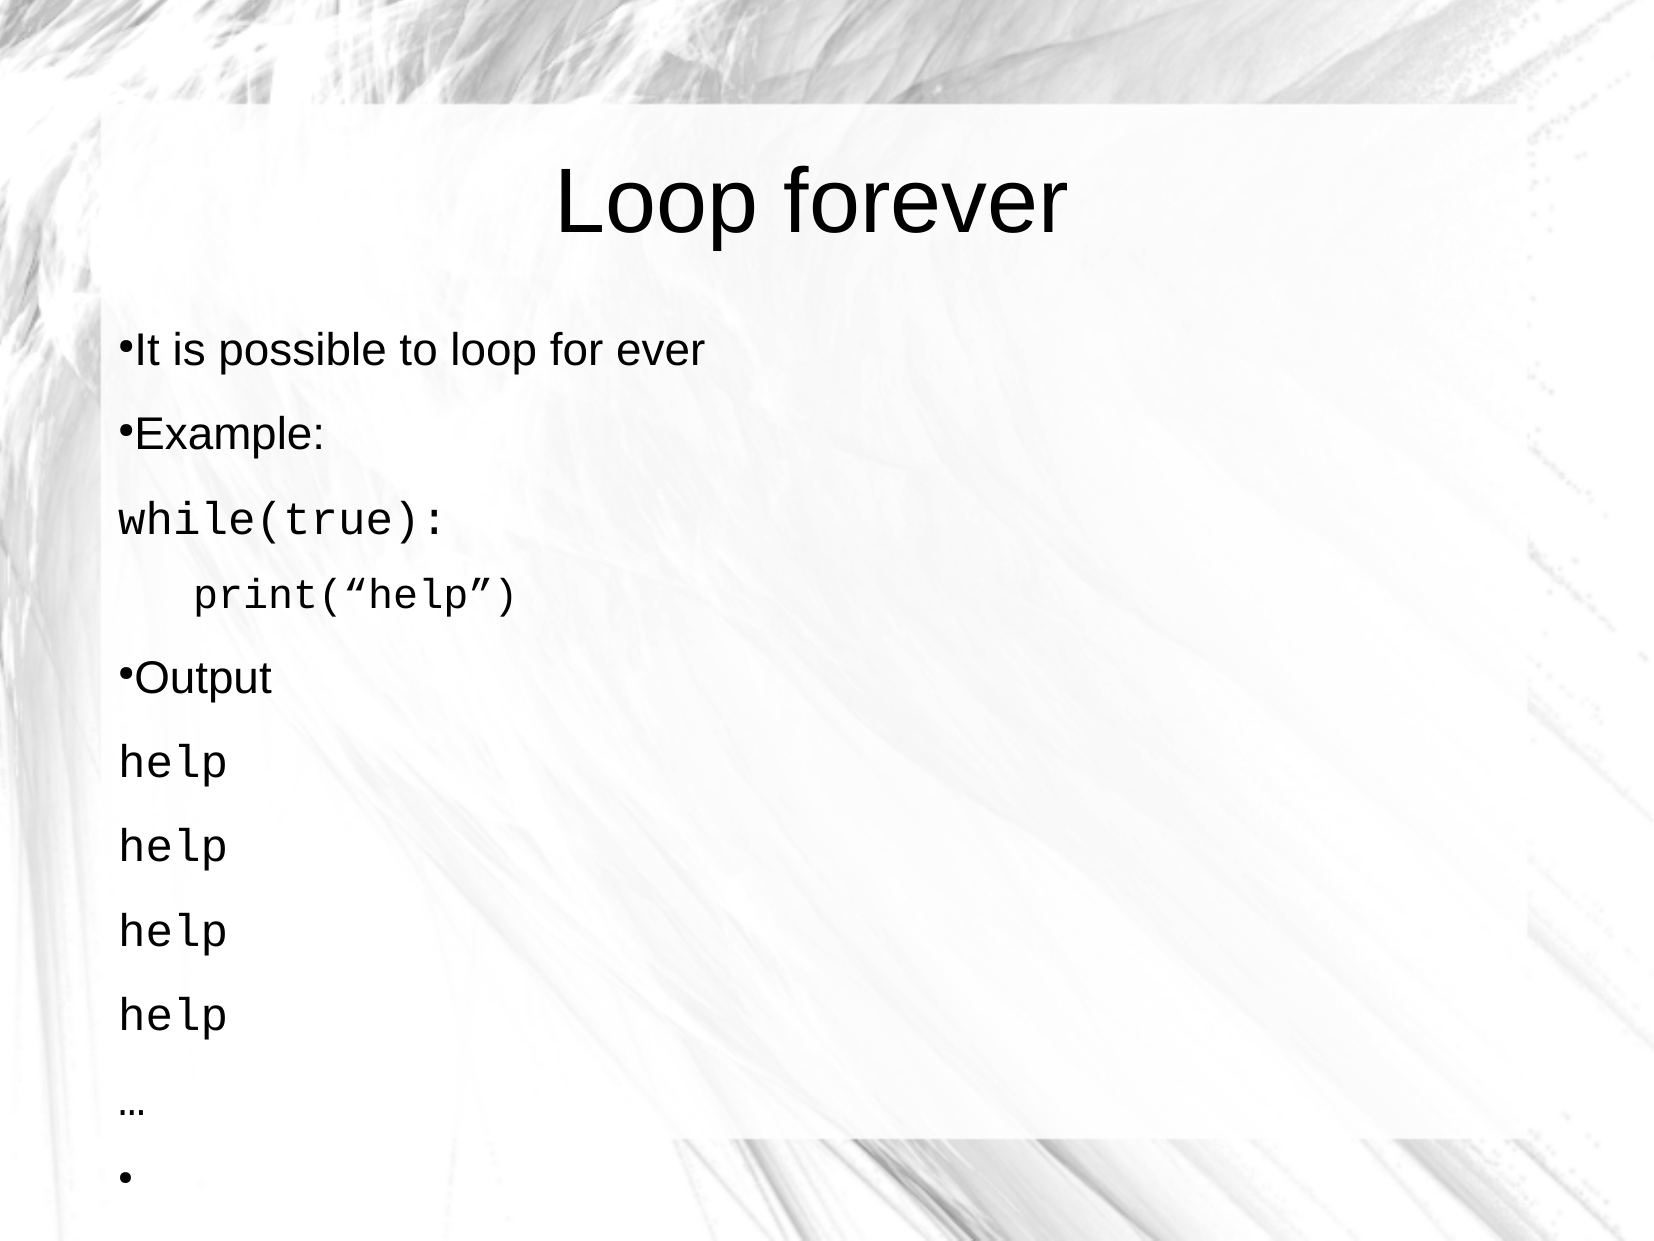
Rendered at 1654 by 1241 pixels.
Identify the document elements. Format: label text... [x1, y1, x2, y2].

list It is possible to loop for ever Example: while(true): print(“help”) Output help help help help … [118, 319, 1571, 1147]
title Loop forever [118, 112, 1506, 281]
